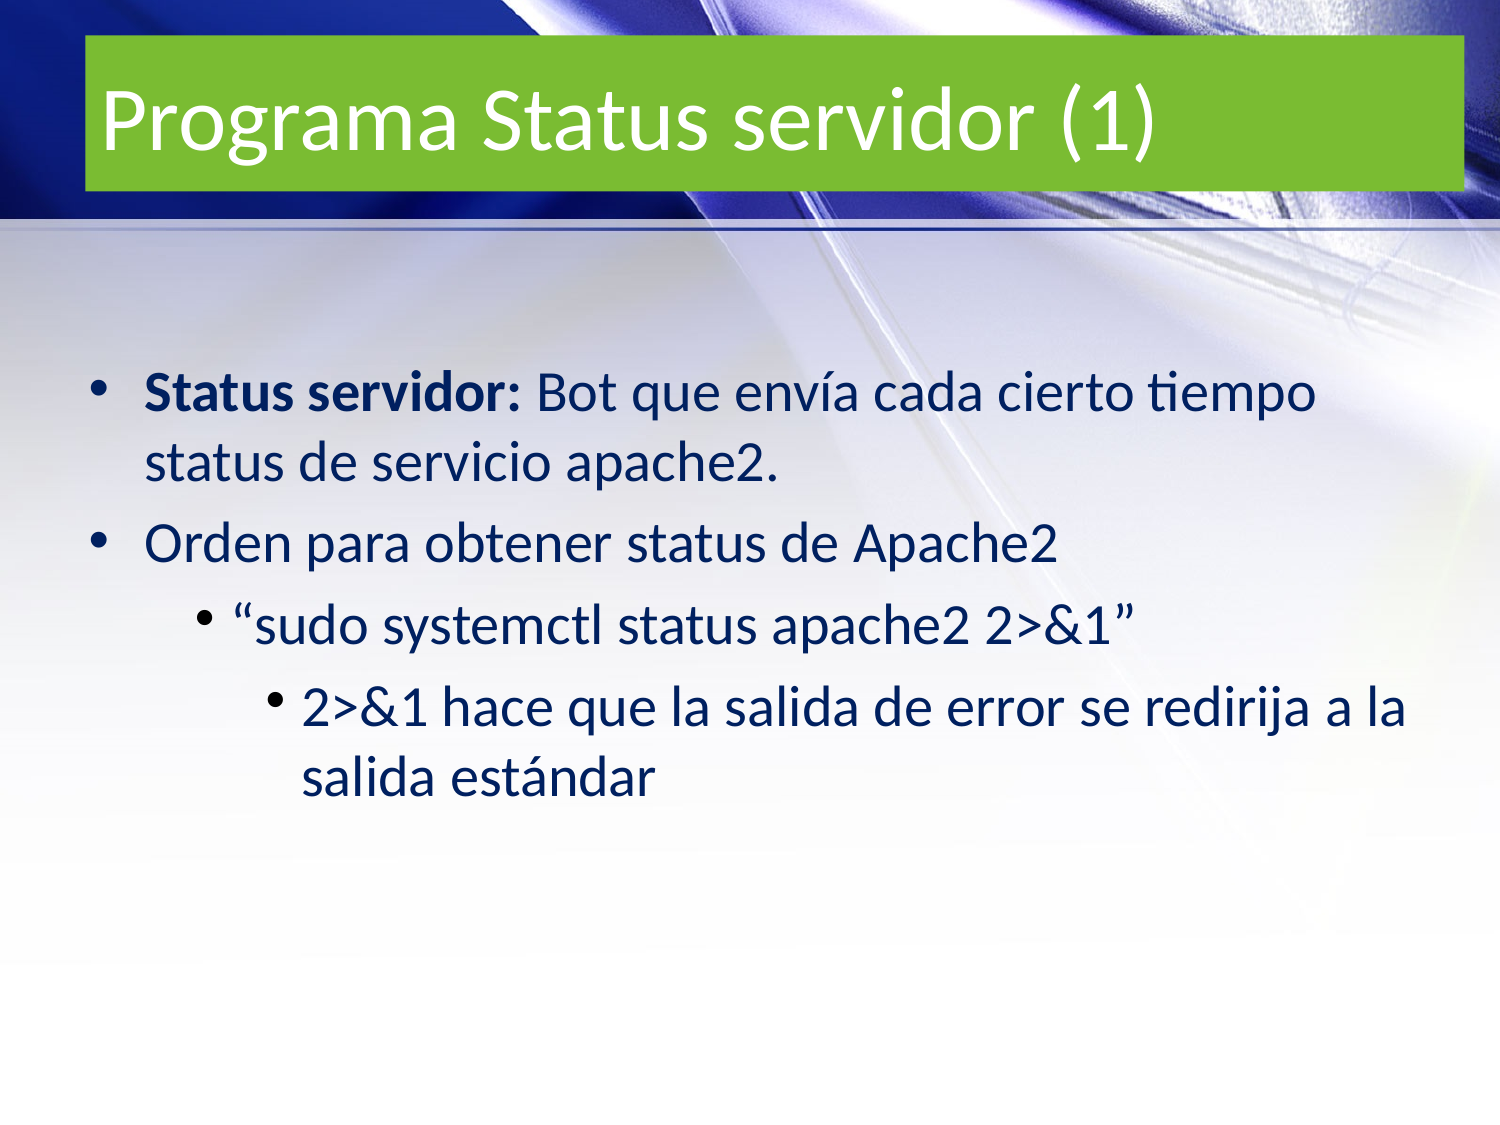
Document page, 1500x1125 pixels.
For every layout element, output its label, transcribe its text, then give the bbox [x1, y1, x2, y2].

text_box Status servidor: Bot que envía cada cierto tiempo status de servicio apache2. Orden para obtener status de Apache2 “sudo systemctl status apache2 2>&1” 2>&1 hace que la salida de error se redirija a la salida estándar [73, 345, 1424, 989]
text_box Programa Status servidor (1) [85, 35, 1465, 192]
picture [0, 0, 1500, 1125]
